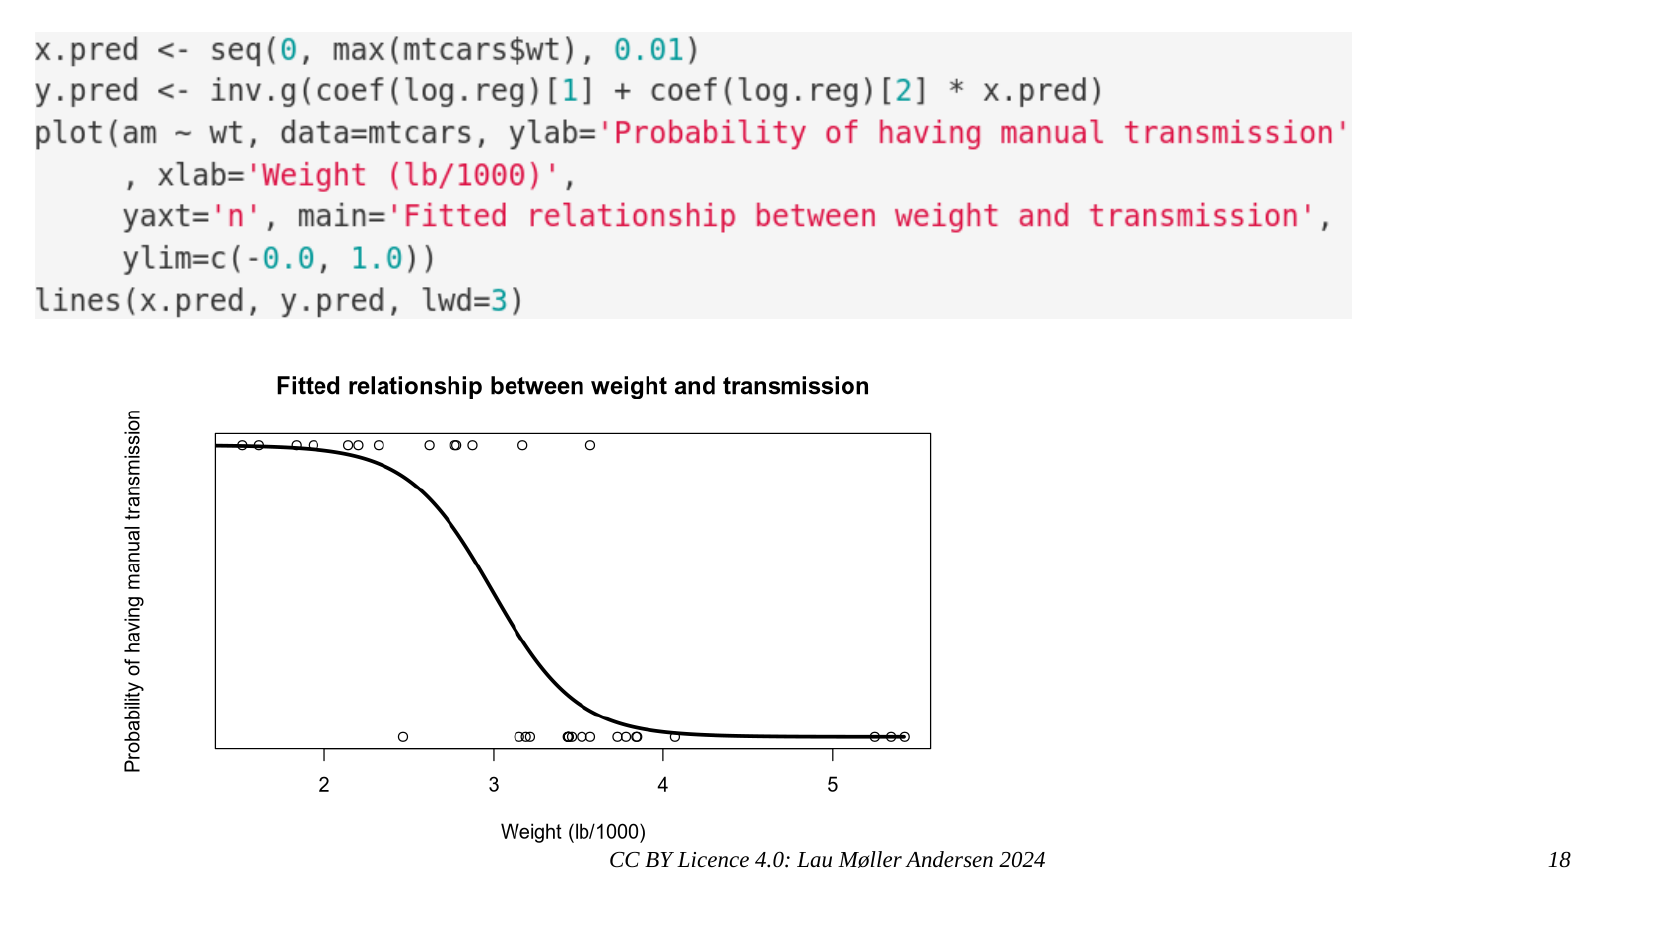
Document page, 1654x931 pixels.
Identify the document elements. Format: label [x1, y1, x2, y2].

picture [35, 32, 1352, 319]
picture [118, 336, 980, 845]
